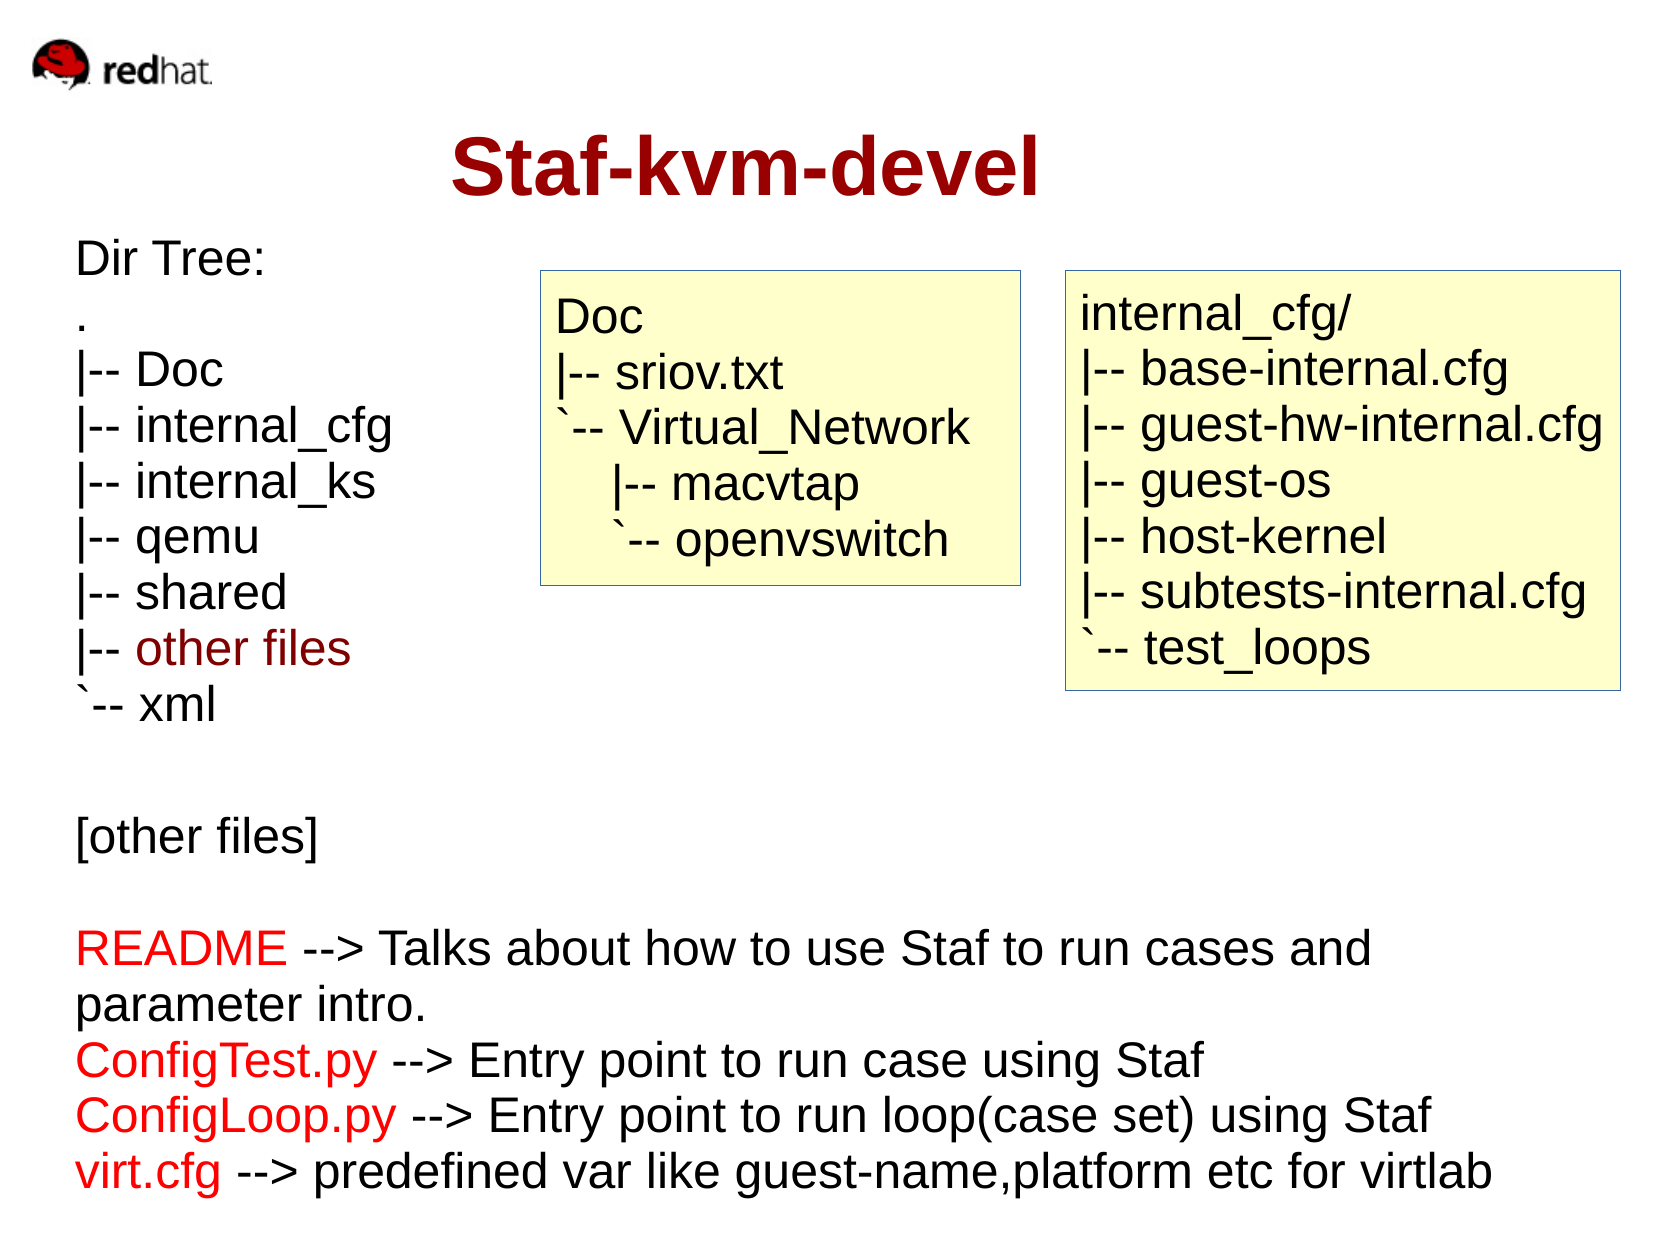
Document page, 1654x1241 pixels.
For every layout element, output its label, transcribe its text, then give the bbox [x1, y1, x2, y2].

text_box Dir Tree: . |-- Doc |-- internal_cfg |-- internal_ks |-- qemu |-- shared |-- other files `-- xml [60, 222, 1591, 745]
text_box Staf-kvm-devel [150, 112, 1313, 222]
picture [31, 37, 212, 98]
text_box Doc |-- sriov.txt `-- Virtual_Network |-- macvtap `-- openvswitch [540, 270, 1021, 586]
text_box internal_cfg/ |-- base-internal.cfg |-- guest-hw-internal.cfg |-- guest-os |-- host-kernel |-- subtests-internal.cfg `-- test_loops [1065, 270, 1621, 691]
text_box [other files] README --> Talks about how to use Staf to run cases and parameter intro. ConfigTest.py --> Entry point to run case using Staf ConfigLoop.py --> Entry point to run loop(case set) using Staf virt.cfg --> predefined var like guest-name,platform etc for virtlab [60, 745, 1591, 1241]
